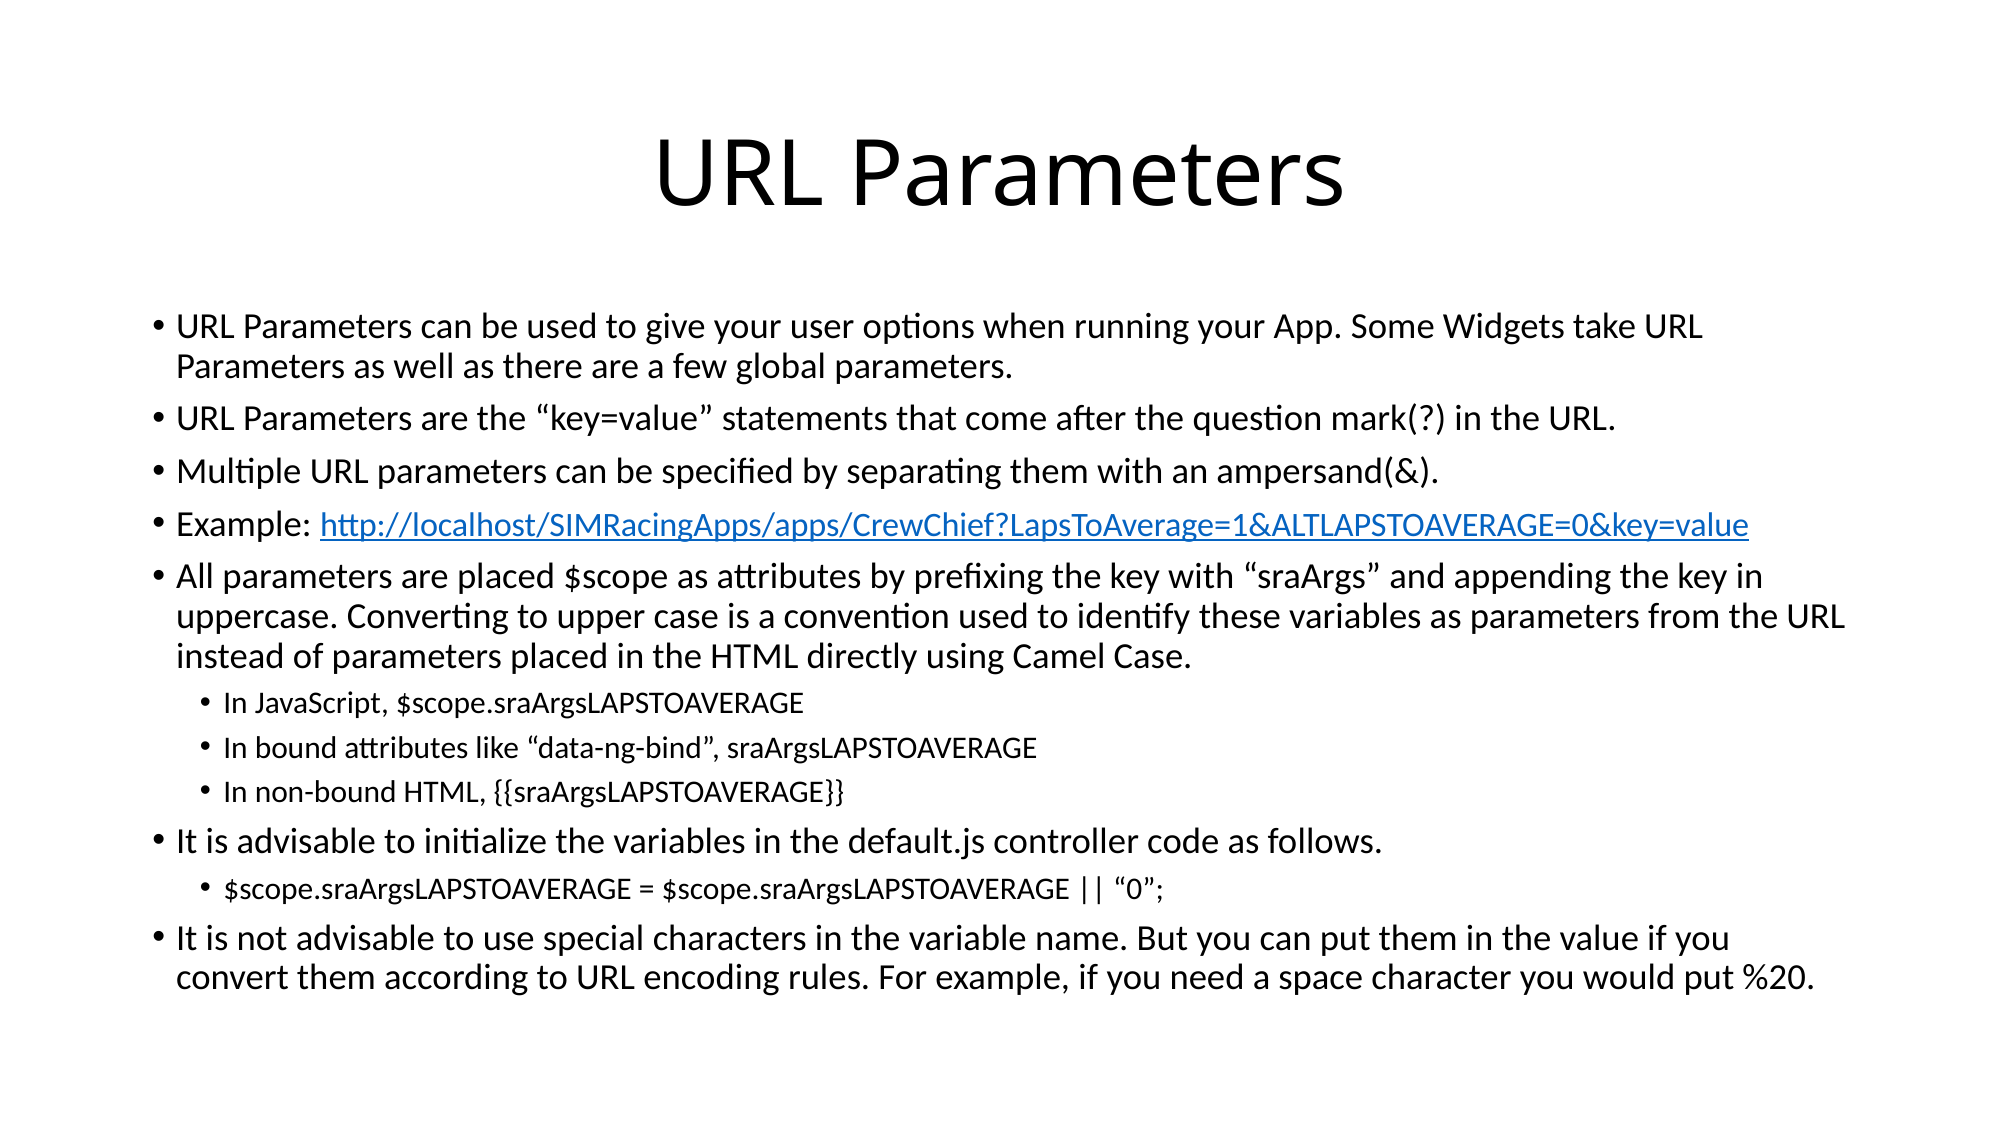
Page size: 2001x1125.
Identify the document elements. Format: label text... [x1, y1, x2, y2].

list URL Parameters can be used to give your user options when running your App. Some Widgets take URL Parameters as well as there are a few global parameters. URL Parameters are the “key=value” statements that come after the question mark(?) in the URL. Multiple URL parameters can be specified by separating them with an ampersand(&). Example: http://localhost/SIMRacingApps/apps/CrewChief?LapsToAverage=1&ALTLAPSTOAVERAGE=0&key=value All parameters are placed $scope as attributes by prefixing the key with “sraArgs” and appending the key in uppercase. Converting to upper case is a convention used to identify these variables as parameters from the URL instead of parameters placed in the HTML directly using Camel Case. In JavaScript, $scope.sraArgsLAPSTOAVERAGE In bound attributes like “data-ng-bind”, sraArgsLAPSTOAVERAGE In non-bound HTML, {{sraArgsLAPSTOAVERAGE}} It is advisable to initialize the variables in the default.js controller code as follows. $scope.sraArgsLAPSTOAVERAGE = $scope.sraArgsLAPSTOAVERAGE || “0”; It is not advisable to use special characters in the variable name. But you can put them in the value if you convert them according to URL encoding rules. For example, if you need a space character you would put %20. [137, 299, 1863, 1014]
title URL Parameters [137, 59, 1863, 278]
